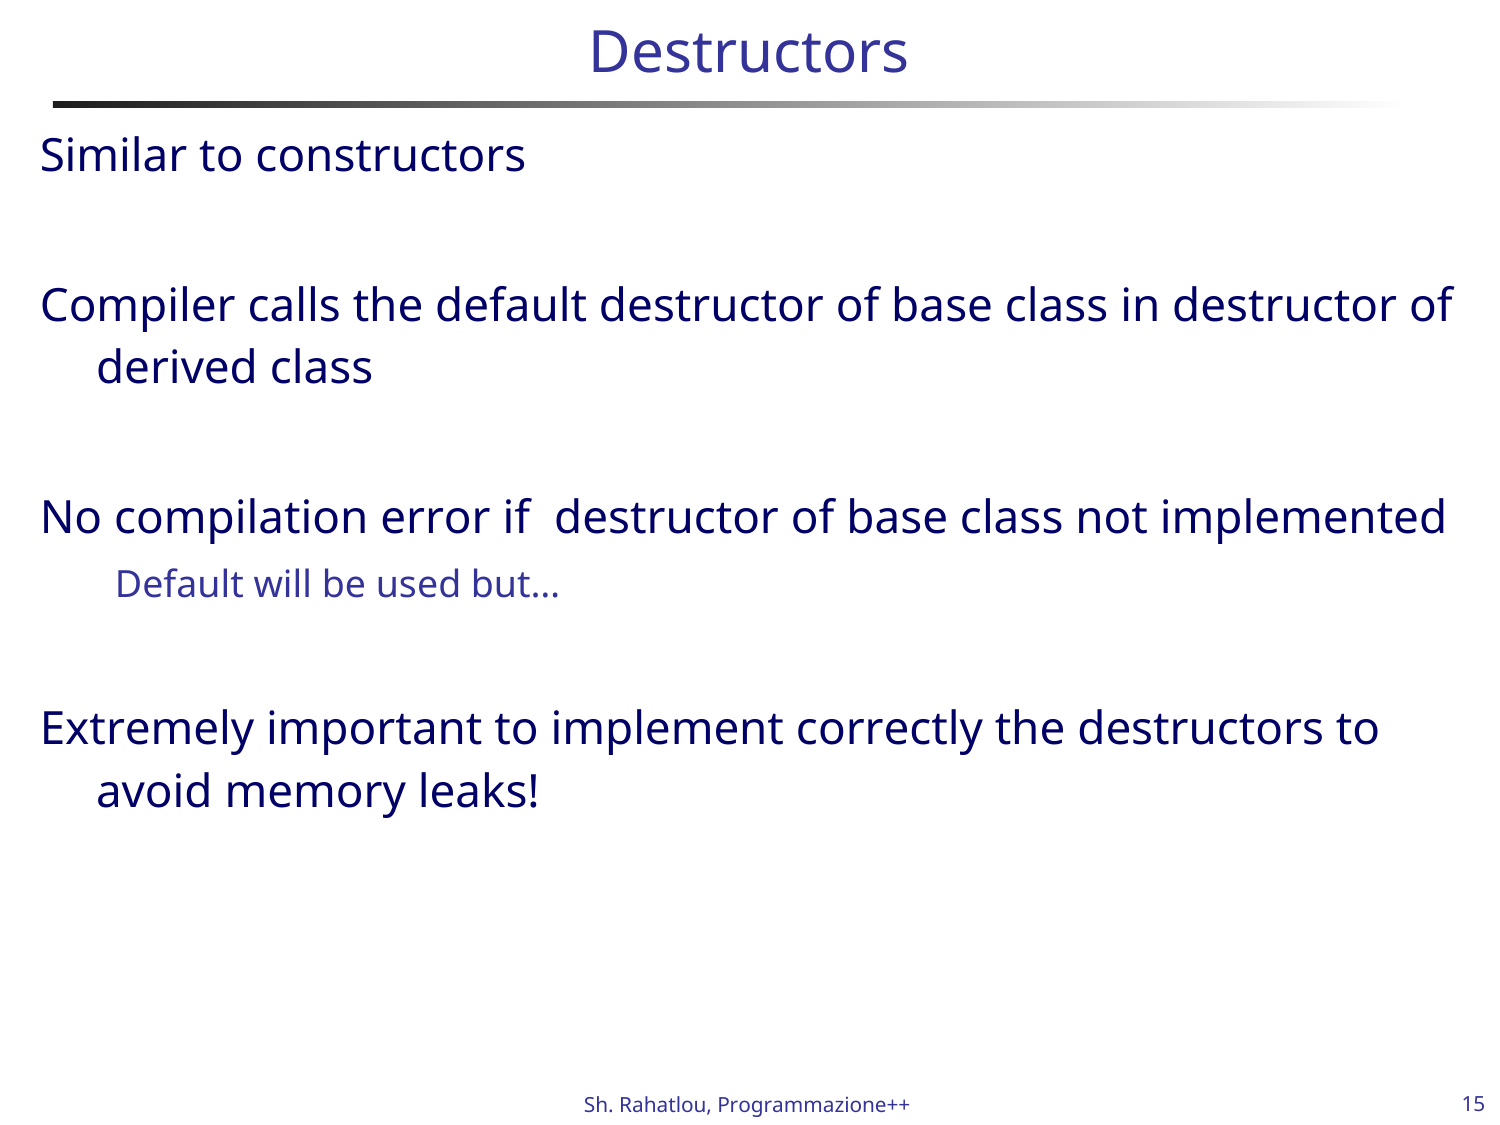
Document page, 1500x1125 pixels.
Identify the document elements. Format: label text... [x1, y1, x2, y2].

title Destructors [86, 2, 1412, 103]
list Similar to constructors Compiler calls the default destructor of base class in destructor of derived class No compilation error if destructor of base class not implemented Default will be used but… Extremely important to implement correctly the destructors to avoid memory leaks! [24, 114, 1469, 1075]
